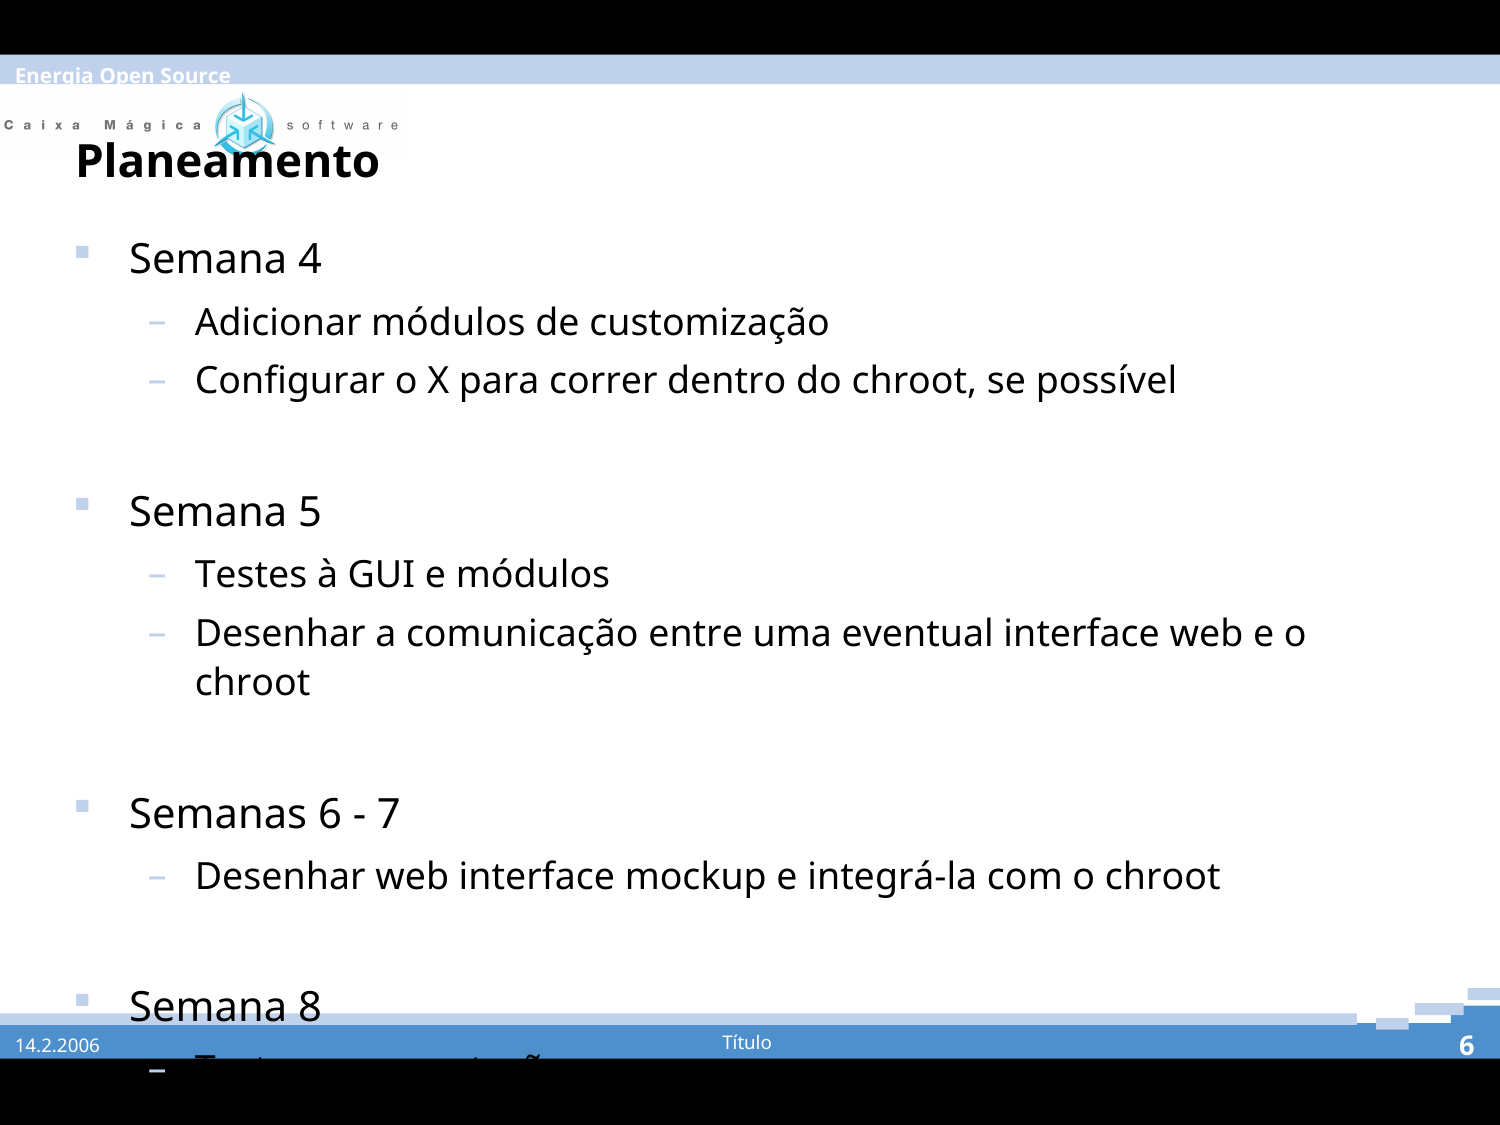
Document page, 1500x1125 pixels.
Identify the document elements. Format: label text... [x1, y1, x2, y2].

list Semana 4 Adicionar módulos de customização Configurar o X para correr dentro do chroot, se possível Semana 5 Testes à GUI e módulos Desenhar a comunicação entre uma eventual interface web e o chroot Semanas 6 - 7 Desenhar web interface mockup e integrá-la com o chroot Semana 8 Testes, apresentação [72, 229, 1423, 983]
picture [0, 90, 408, 158]
title Planeamento [75, 136, 1334, 229]
